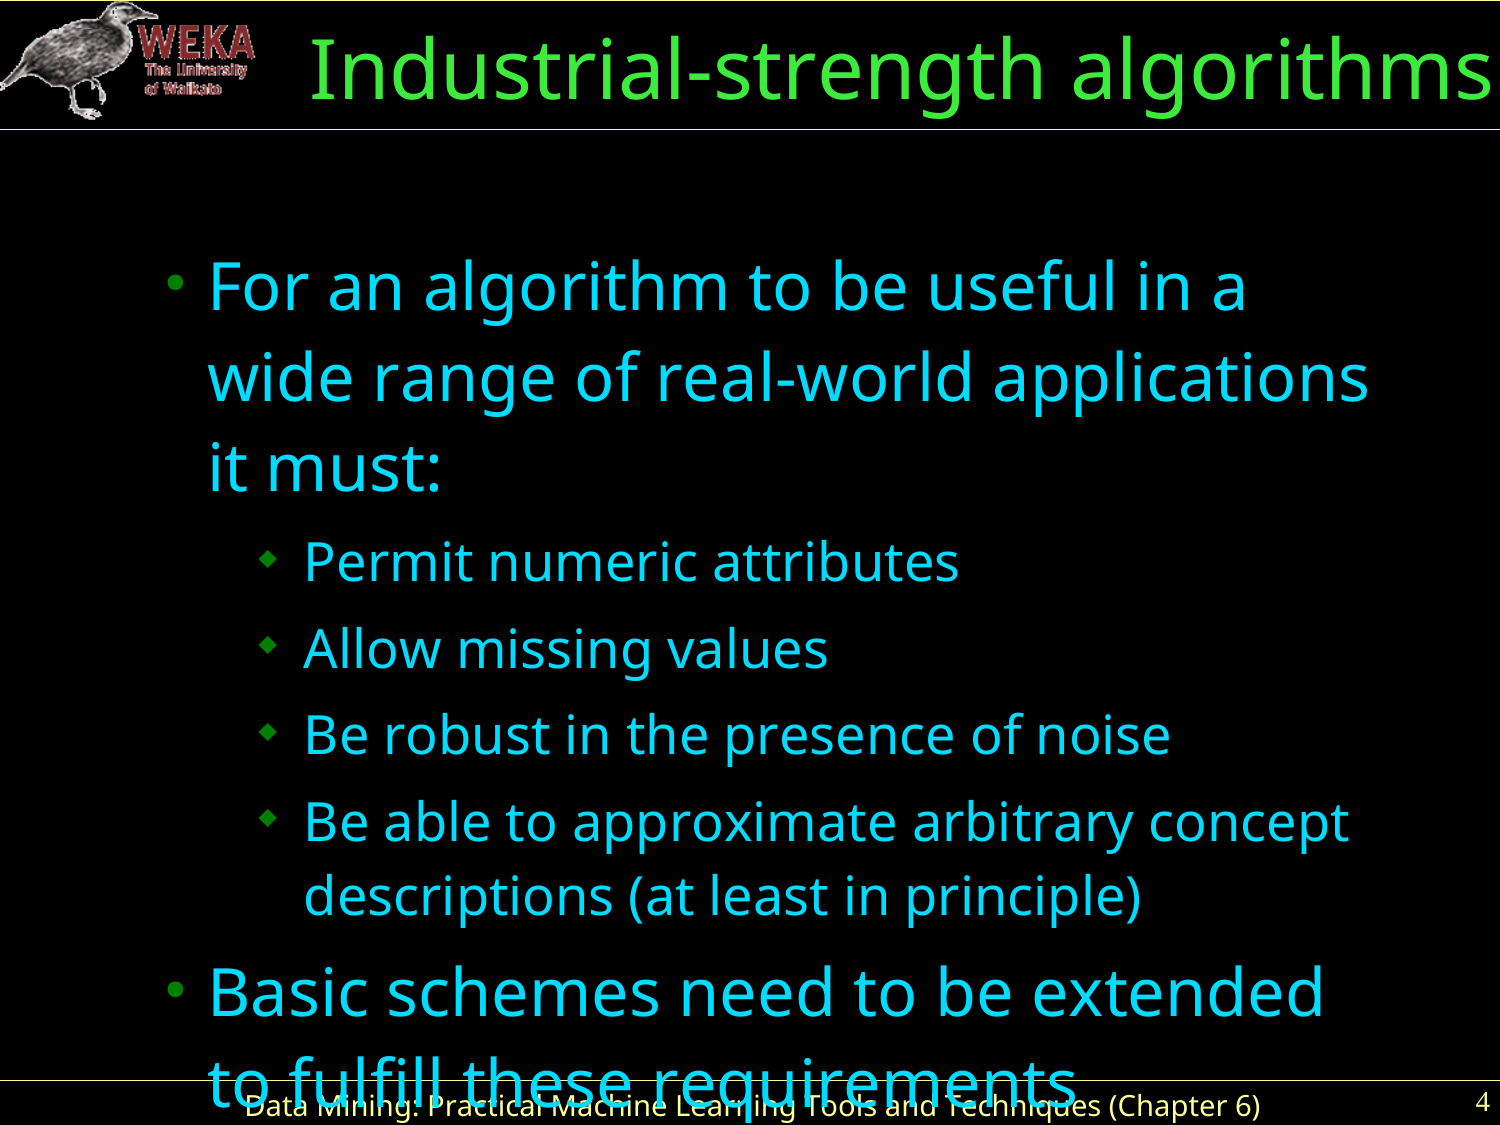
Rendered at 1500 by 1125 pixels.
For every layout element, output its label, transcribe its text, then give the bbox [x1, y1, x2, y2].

list For an algorithm to be useful in a wide range of real-world applications it must: Permit numeric attributes Allow missing values Be robust in the presence of noise Be able to approximate arbitrary concept descriptions (at least in principle) Basic schemes need to be extended to fulfill these requirements [149, 231, 1388, 912]
title Industrial-strength algorithms [295, 0, 1500, 148]
picture [0, 1, 266, 129]
